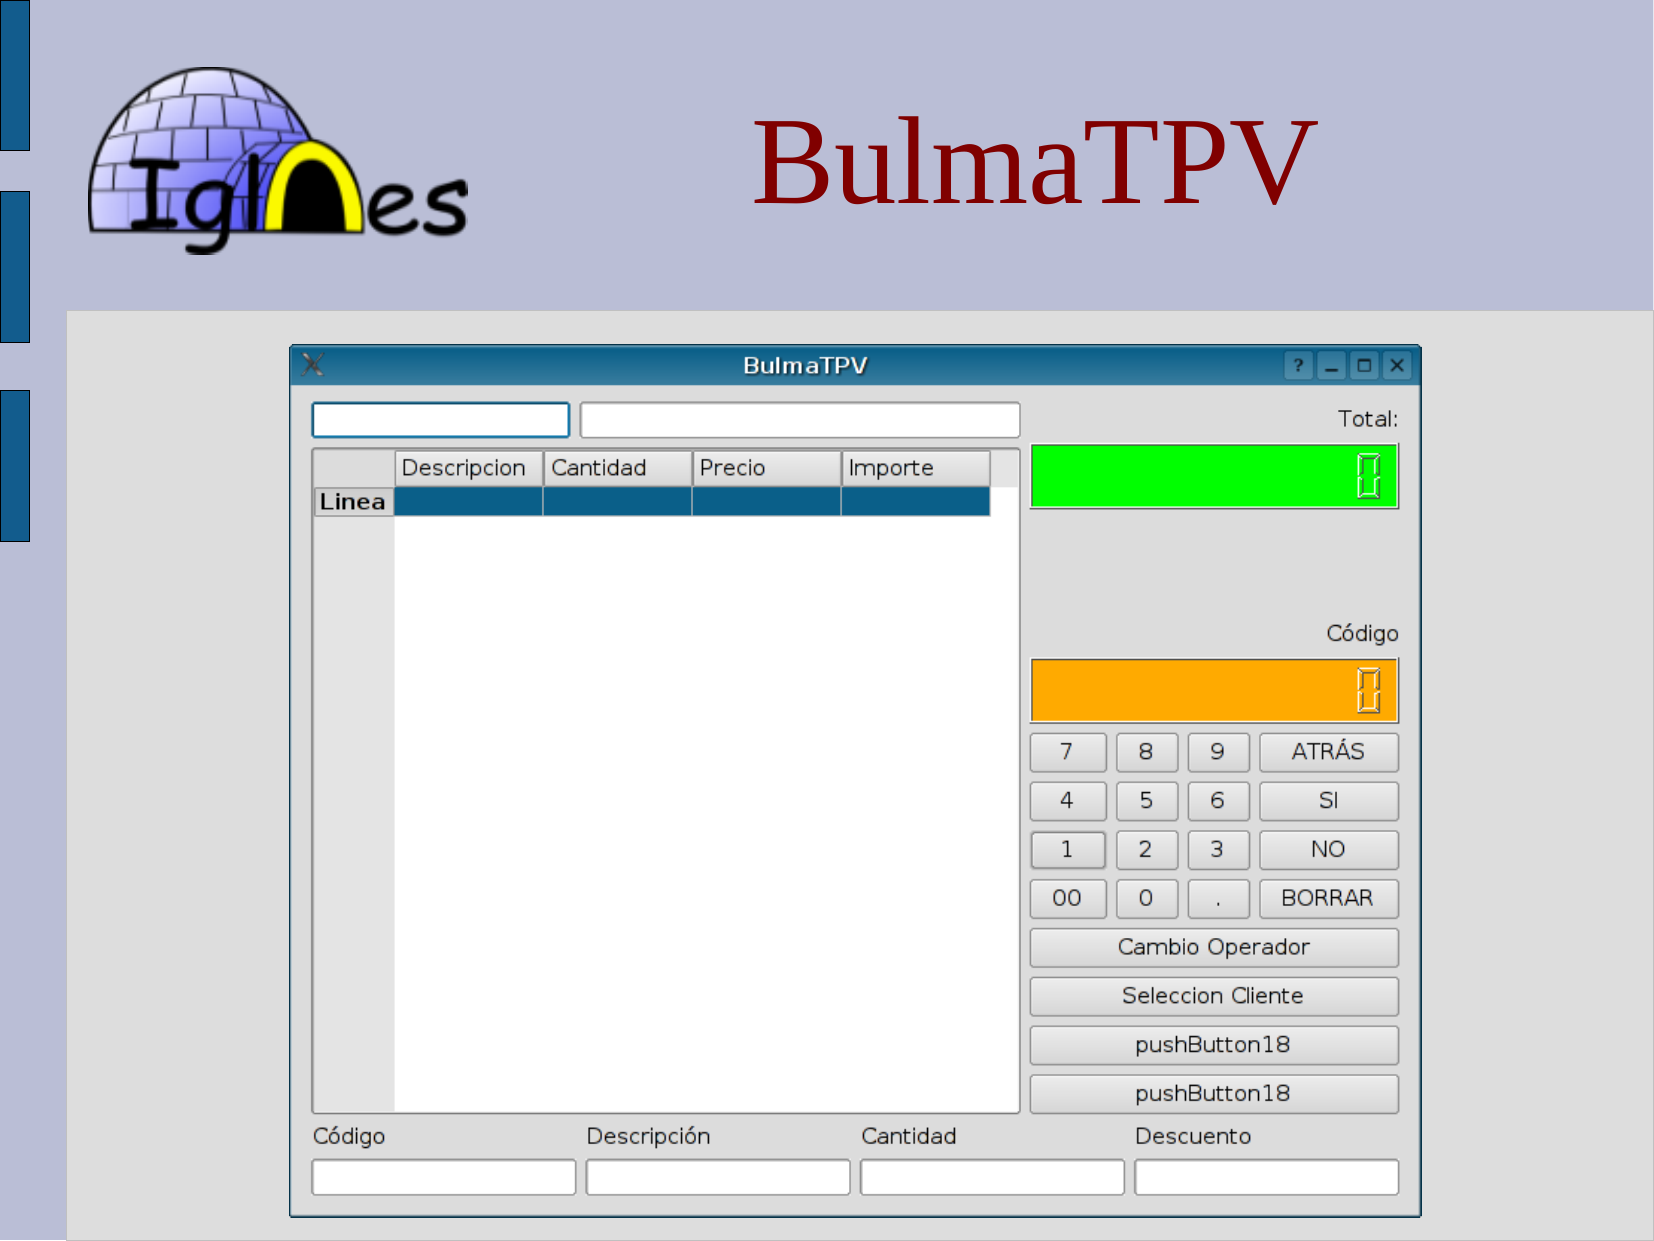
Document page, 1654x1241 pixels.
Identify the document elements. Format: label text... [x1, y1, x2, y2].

text_box BulmaTPV [503, 92, 1568, 244]
picture [289, 344, 1422, 1216]
picture [88, 67, 468, 255]
